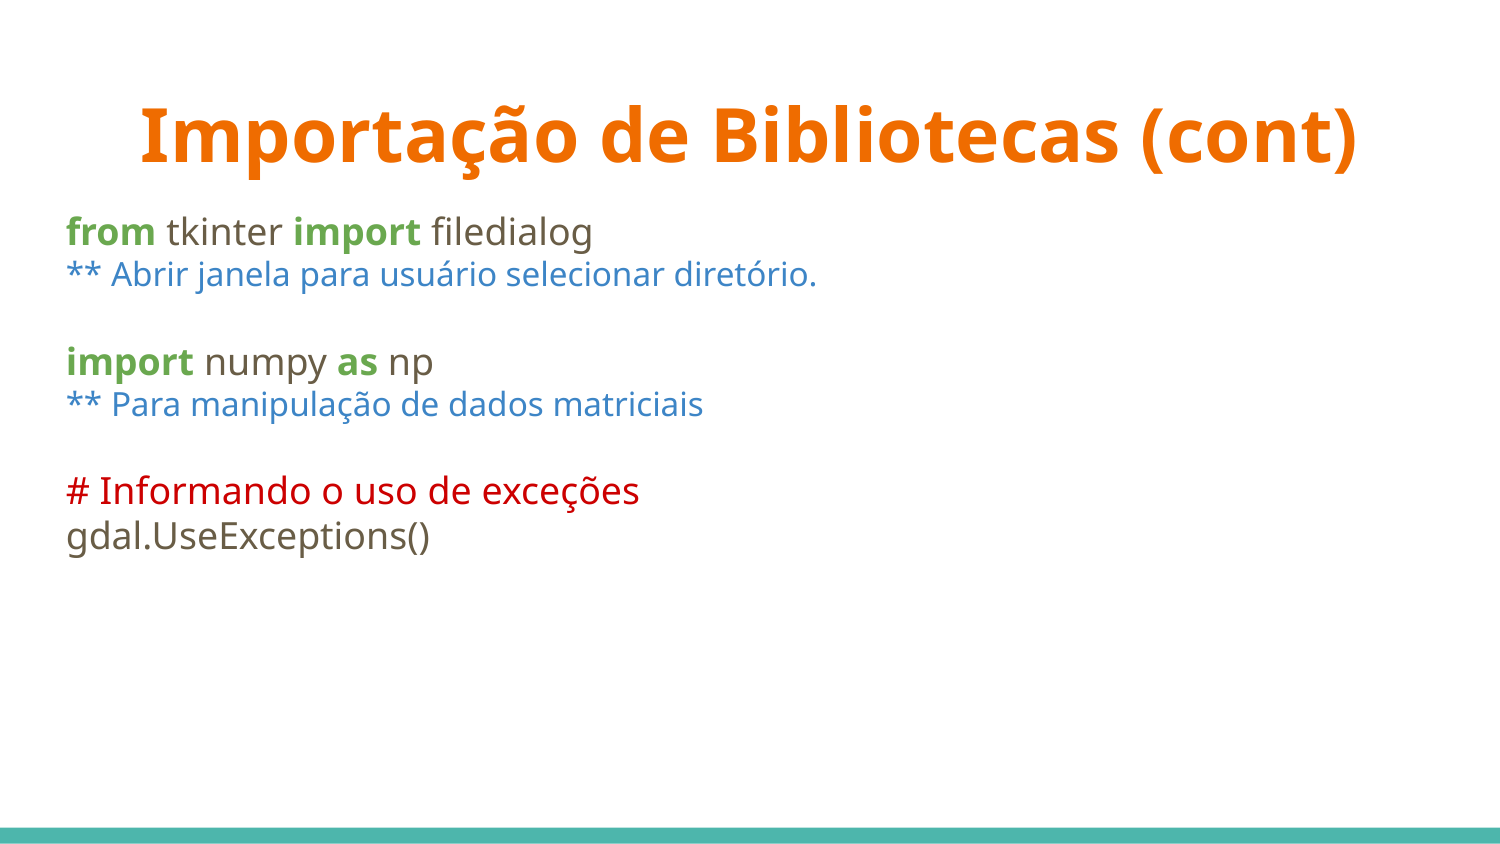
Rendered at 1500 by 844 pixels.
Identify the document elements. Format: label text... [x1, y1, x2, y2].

title Importação de Bibliotecas (cont) [51, 72, 1449, 189]
list from tkinter import filedialog ** Abrir janela para usuário selecionar diretório. import numpy as np ** Para manipulação de dados matriciais # Informando o uso de exceções gdal.UseExceptions() [51, 207, 1449, 818]
